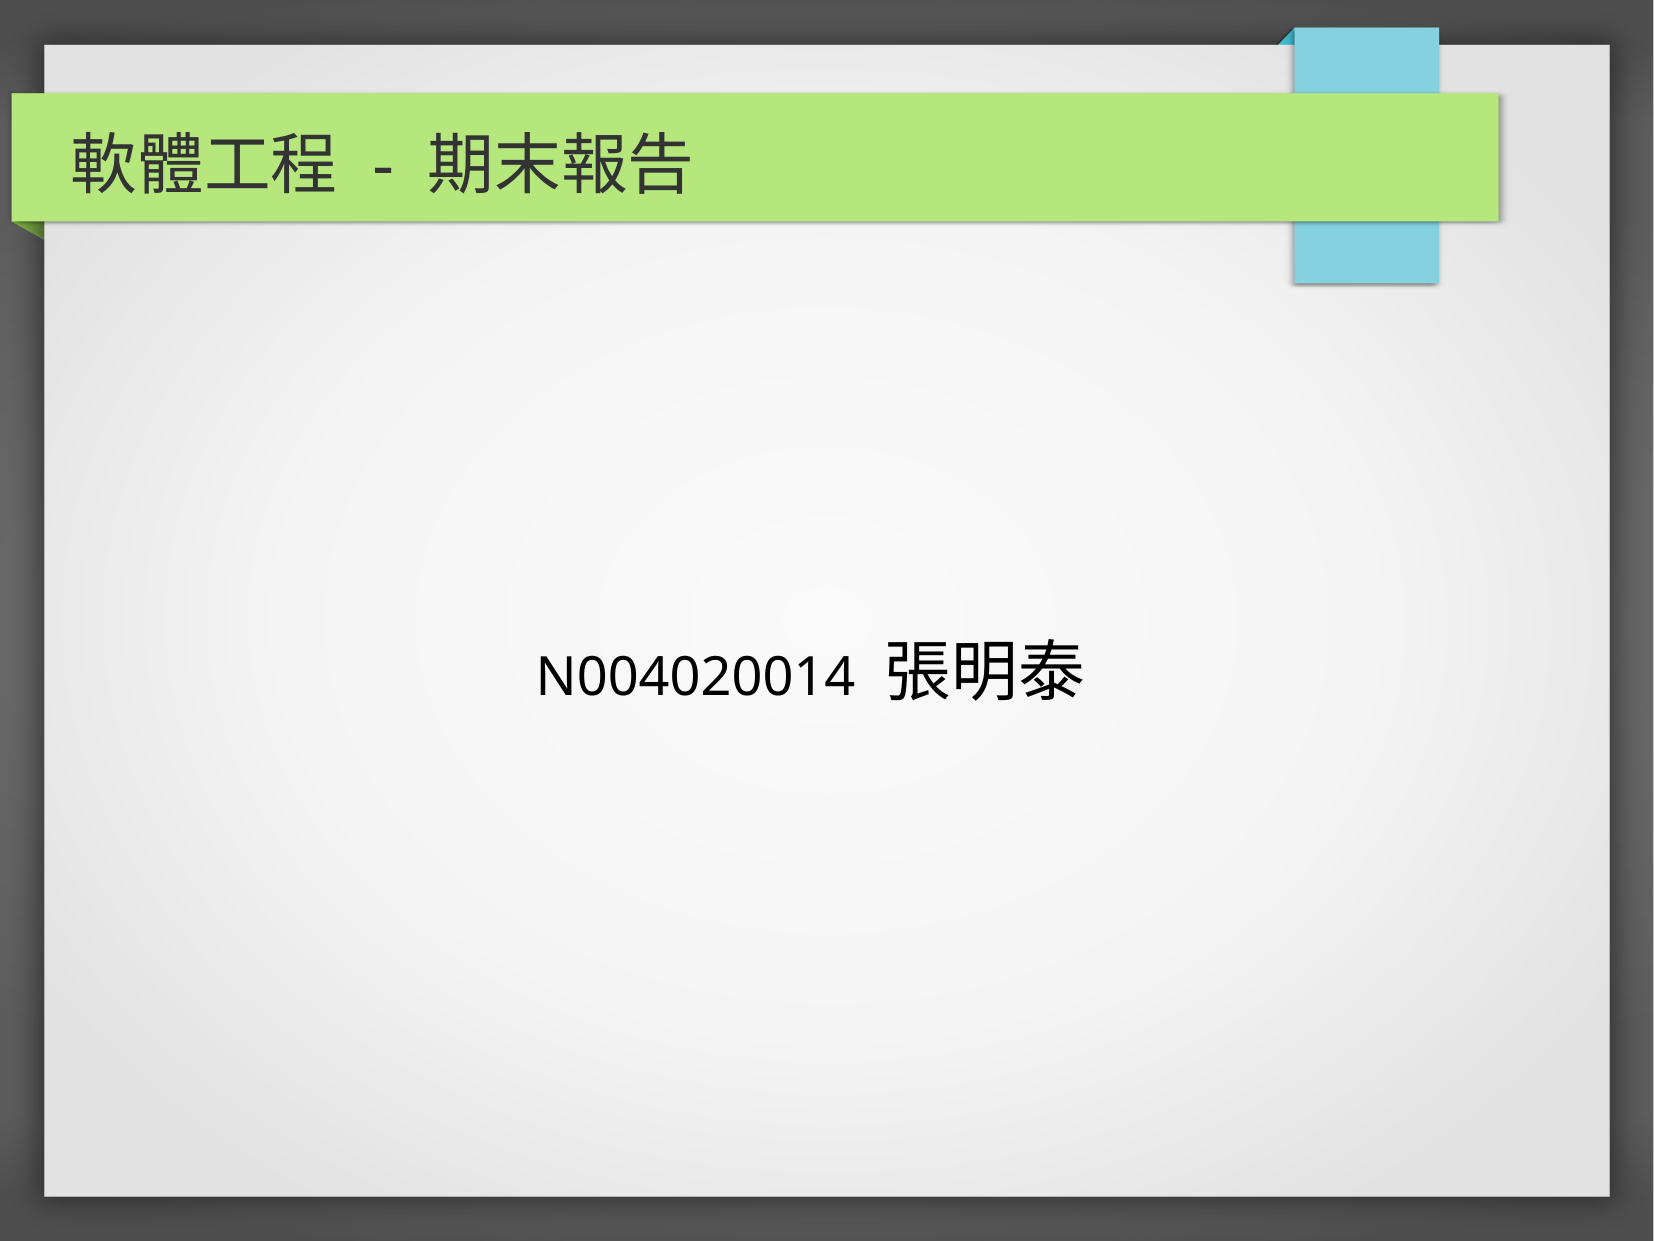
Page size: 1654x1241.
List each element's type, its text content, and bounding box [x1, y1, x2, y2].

title 軟體工程 - 期末報告 [70, 106, 1229, 213]
subtitle N004020014 張明泰 [82, 343, 1538, 1063]
picture [0, 0, 1654, 1241]
